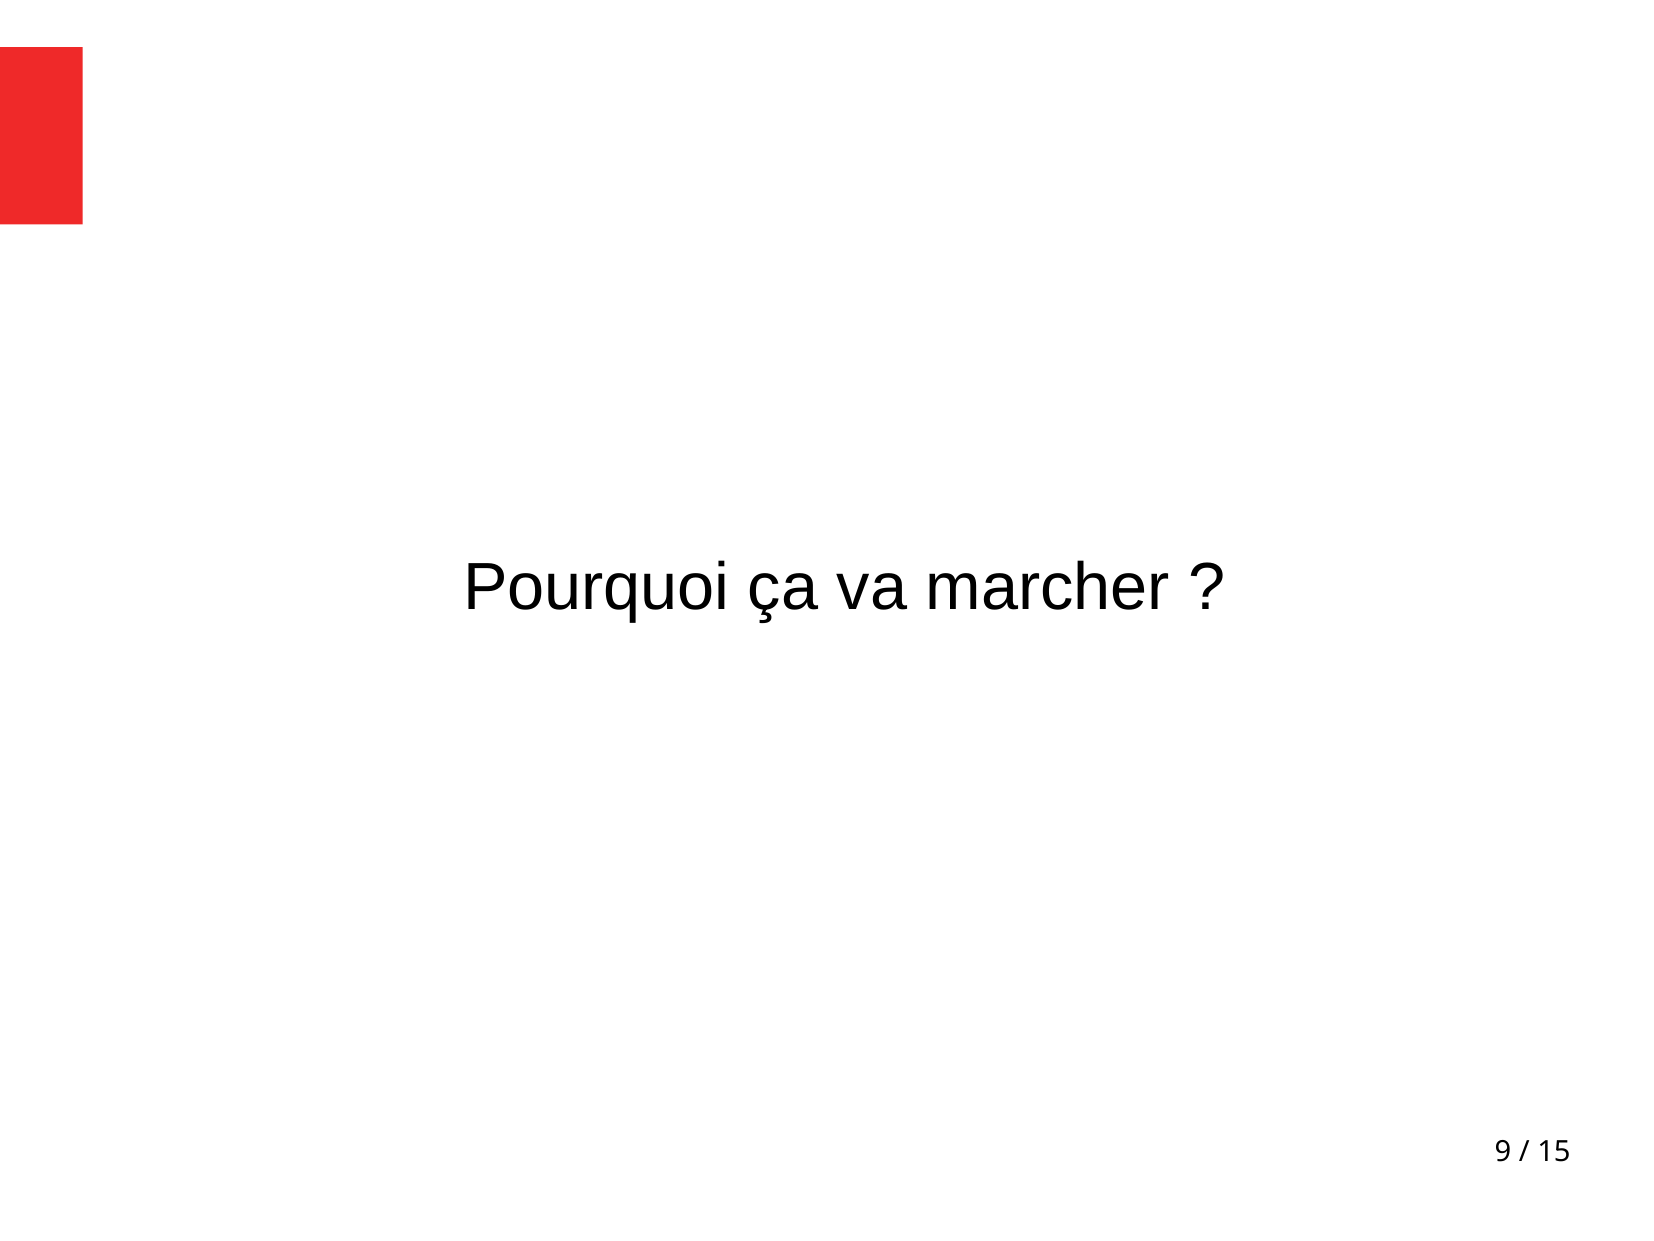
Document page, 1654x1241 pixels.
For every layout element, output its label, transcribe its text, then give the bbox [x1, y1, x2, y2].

subtitle Pourquoi ça va marcher ? [118, 106, 1571, 1067]
